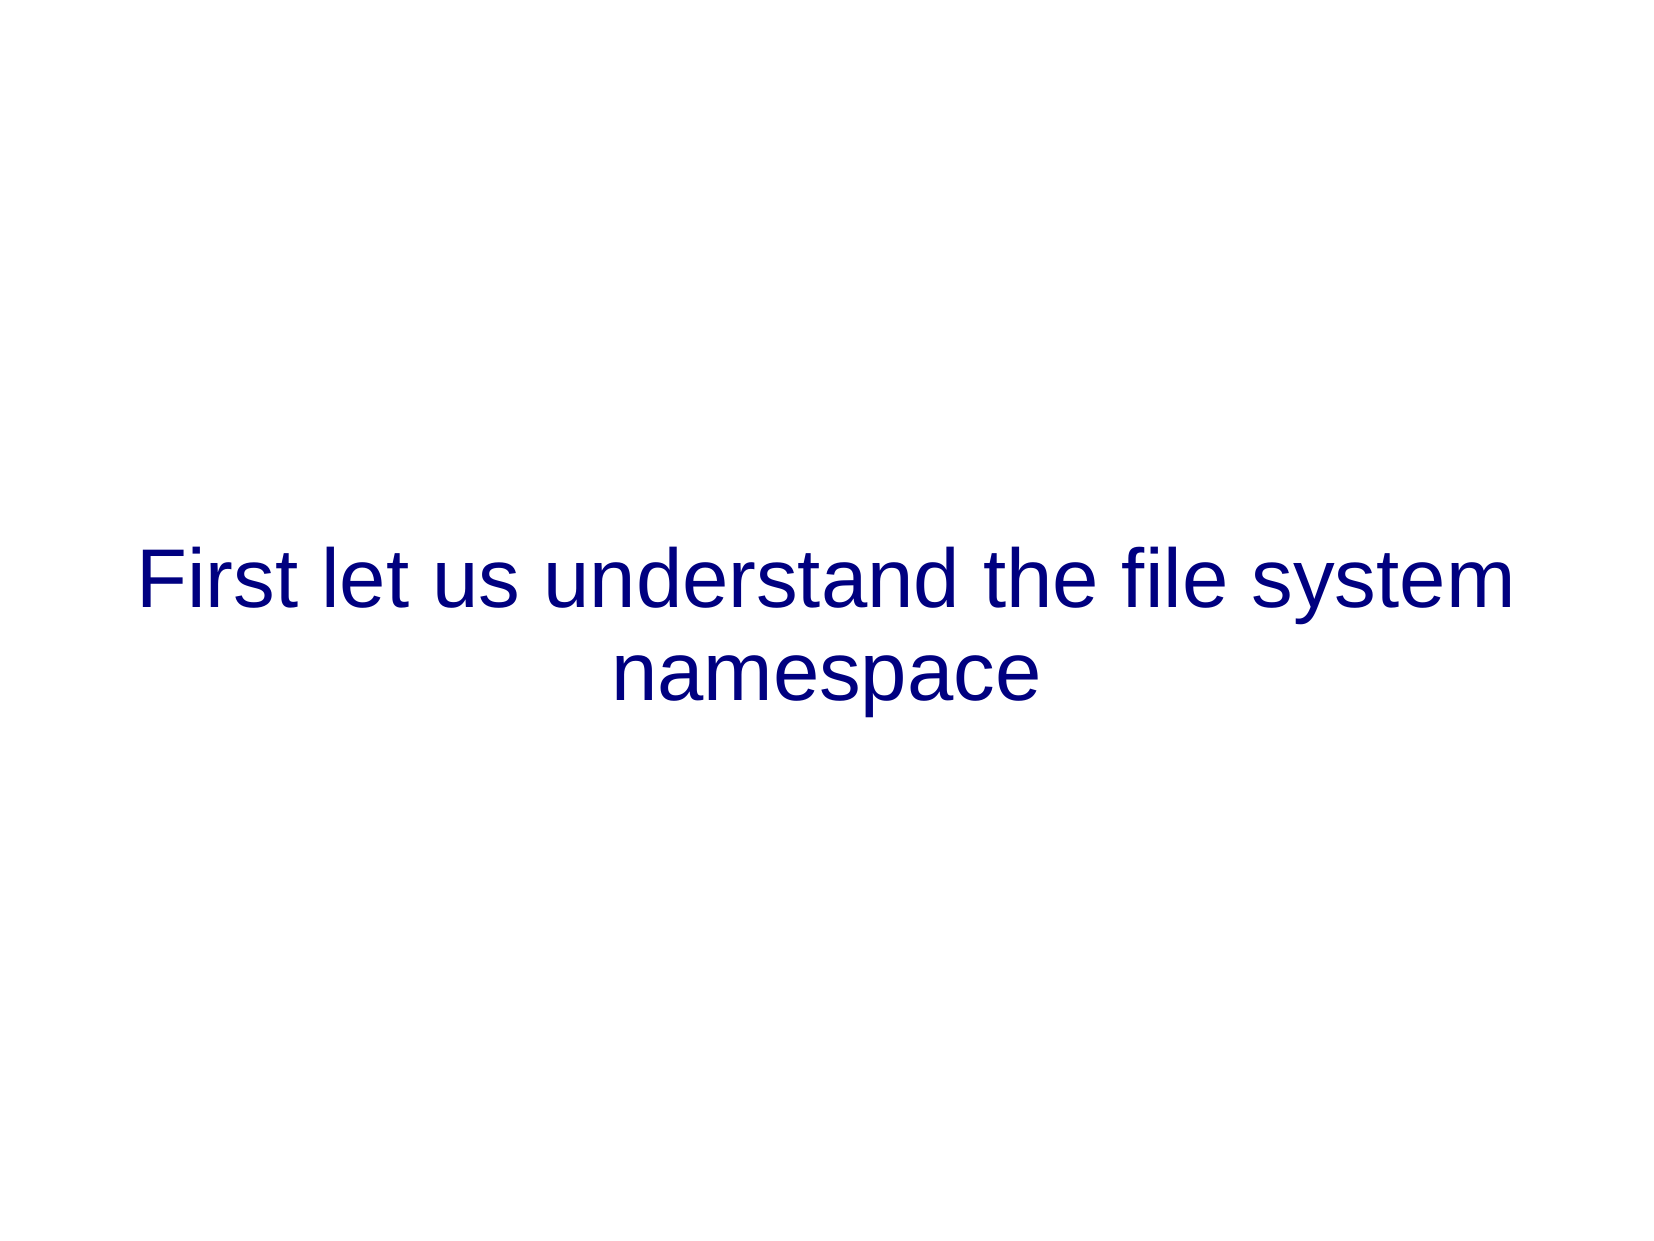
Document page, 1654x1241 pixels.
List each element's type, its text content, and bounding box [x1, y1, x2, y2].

subtitle First let us understand the file system namespace [82, 56, 1571, 1102]
